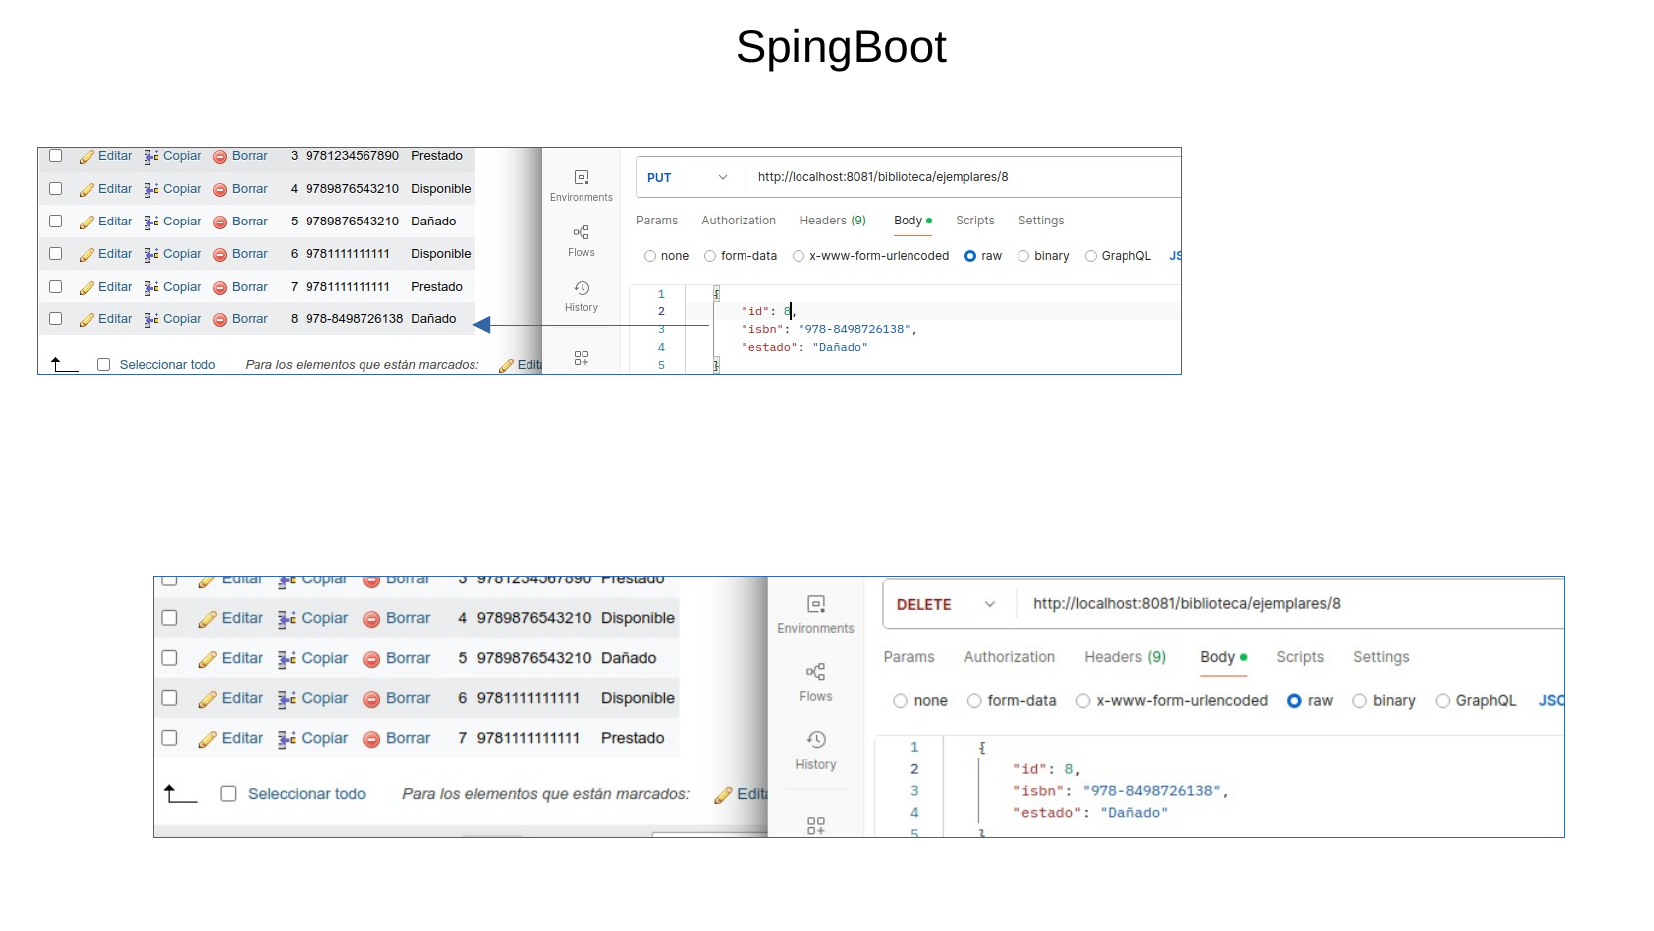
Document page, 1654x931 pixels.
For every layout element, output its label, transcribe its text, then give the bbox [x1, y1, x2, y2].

picture [37, 147, 1182, 375]
picture [153, 576, 1565, 838]
title SpingBoot [590, 0, 1093, 125]
